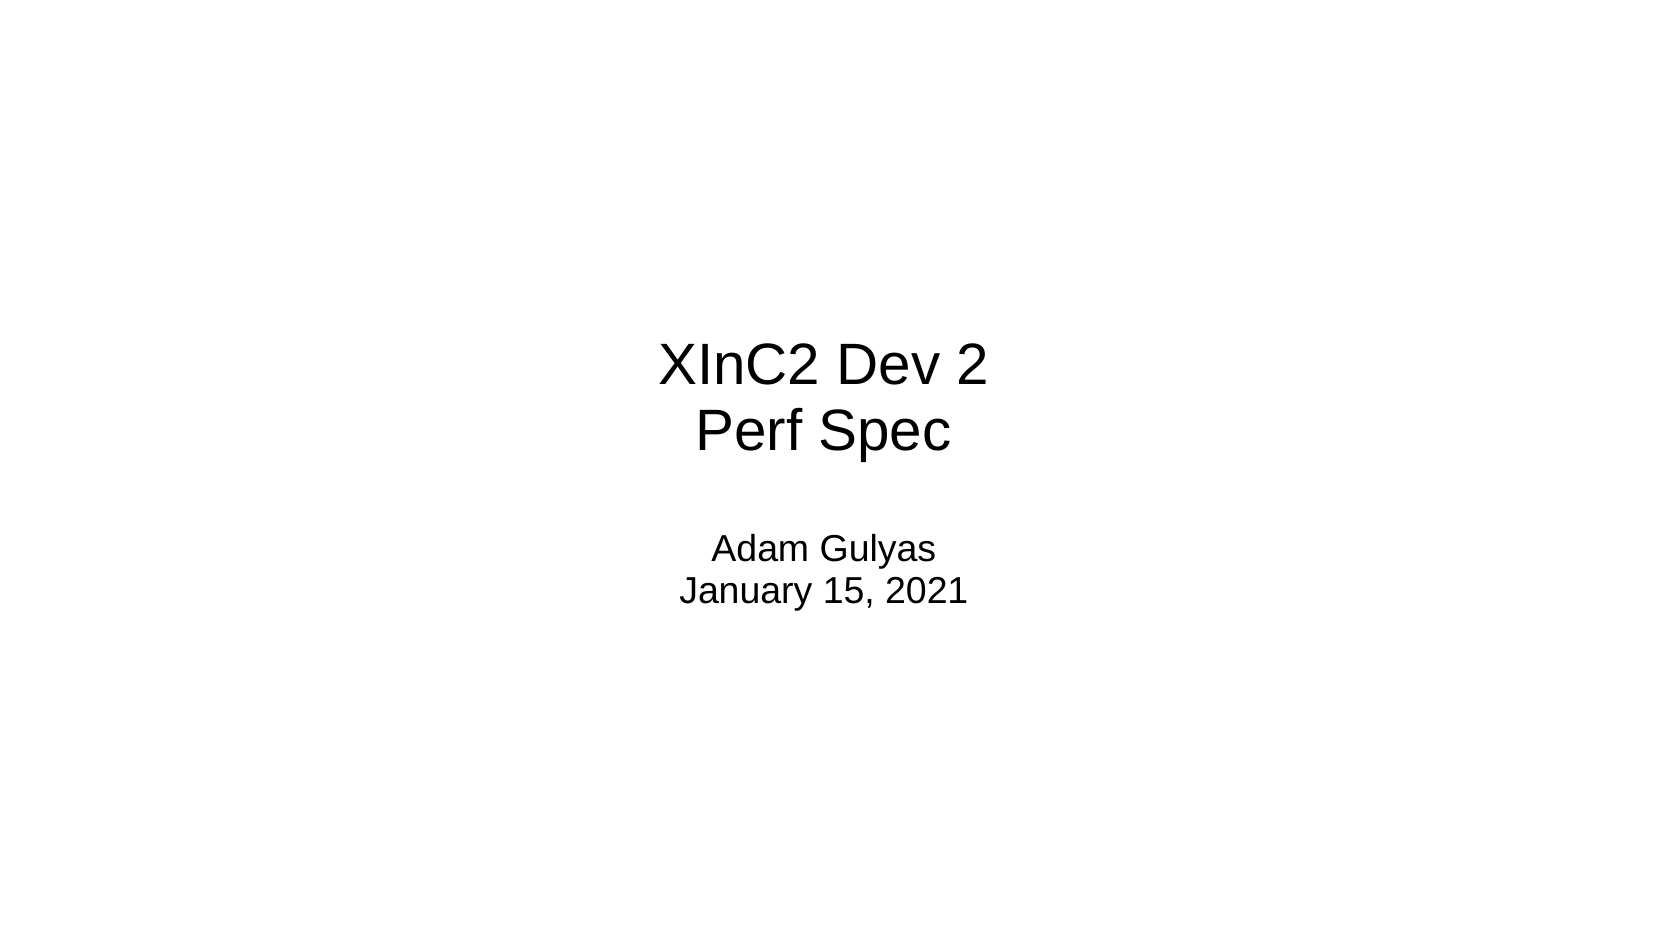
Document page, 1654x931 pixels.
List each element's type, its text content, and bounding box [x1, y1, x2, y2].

text_box XInC2 Dev 2 Perf Spec Adam Gulyas January 15, 2021 [643, 324, 1012, 619]
